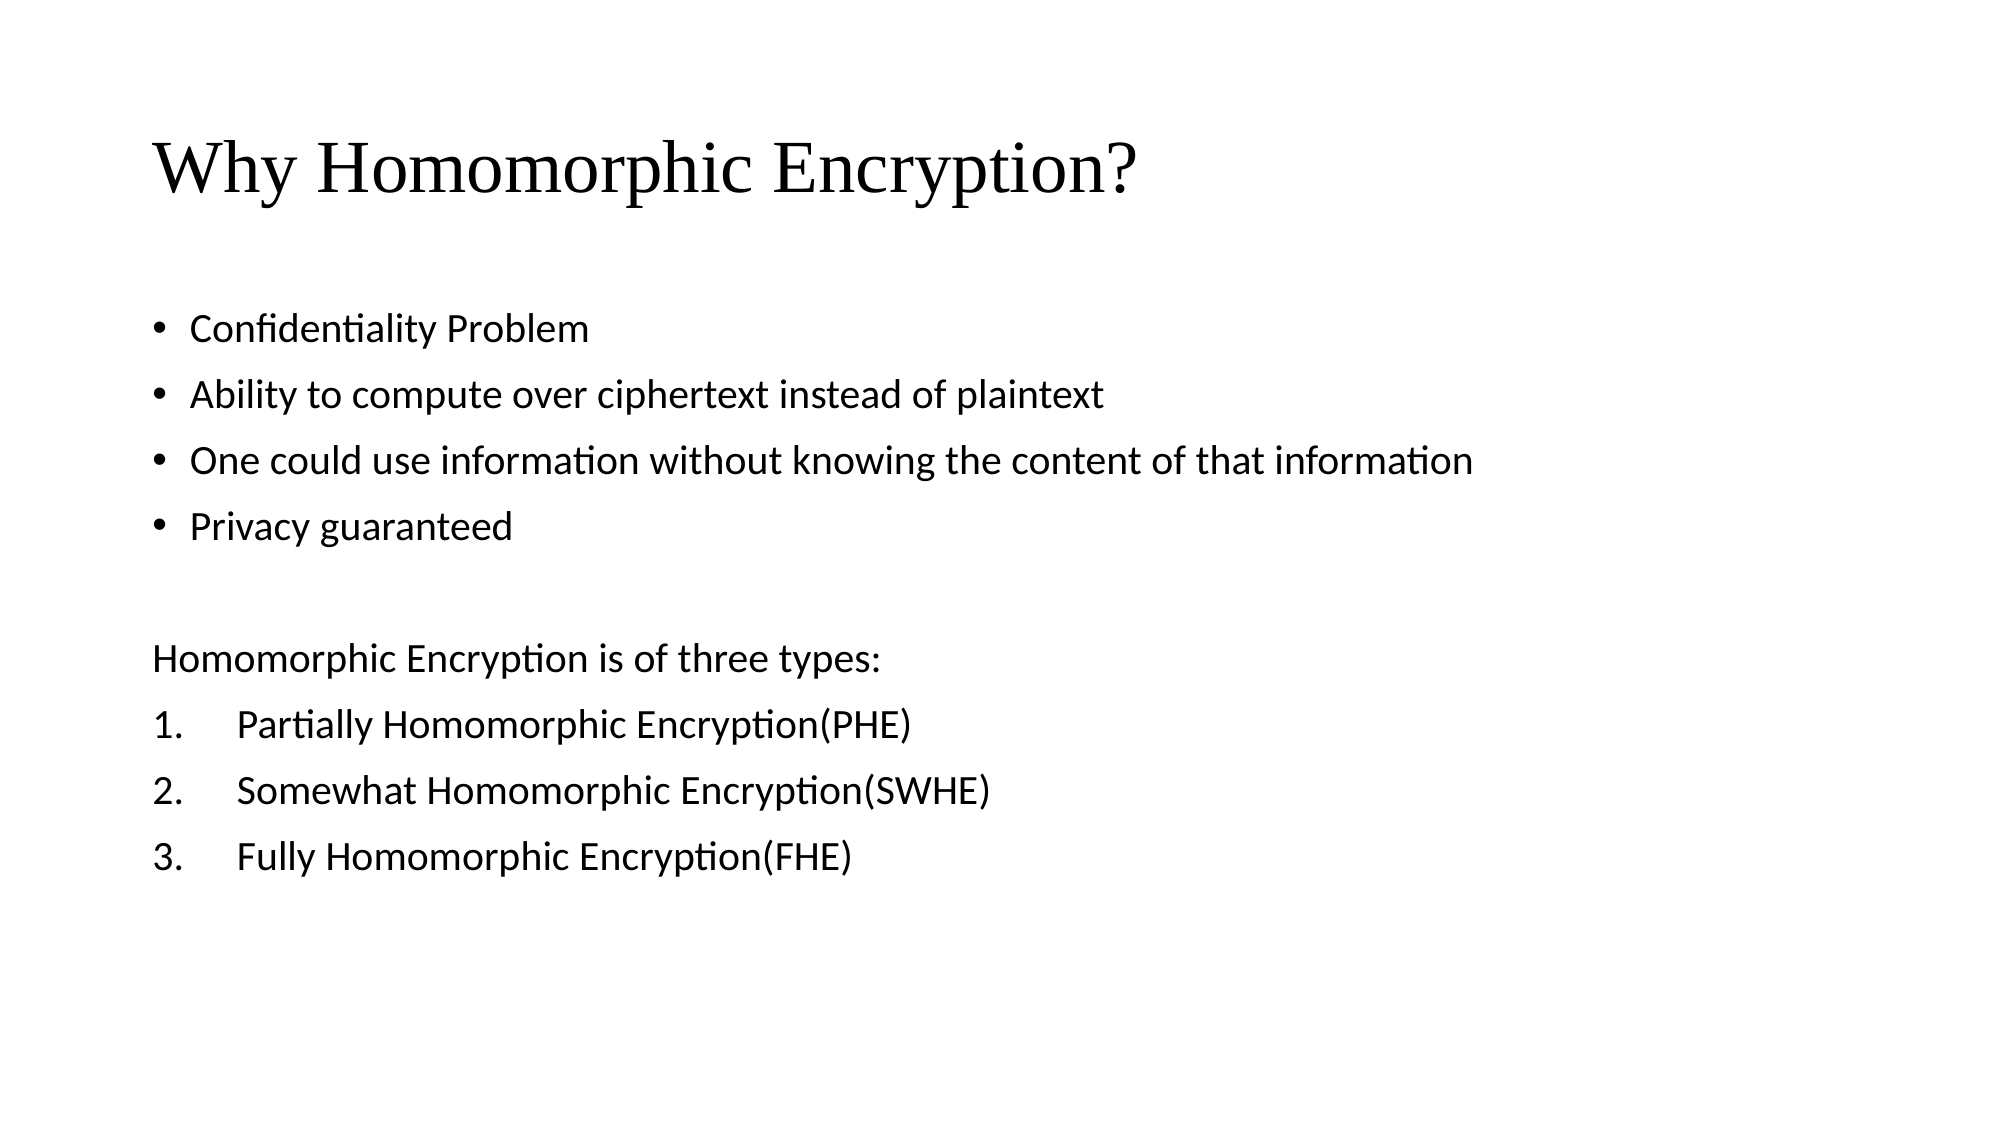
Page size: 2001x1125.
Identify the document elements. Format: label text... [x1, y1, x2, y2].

title Why Homomorphic Encryption? [137, 59, 1863, 278]
list Confidentiality Problem Ability to compute over ciphertext instead of plaintext One could use information without knowing the content of that information Privacy guaranteed Homomorphic Encryption is of three types: Partially Homomorphic Encryption(PHE) Somewhat Homomorphic Encryption(SWHE) Fully Homomorphic Encryption(FHE) [137, 299, 1863, 1014]
